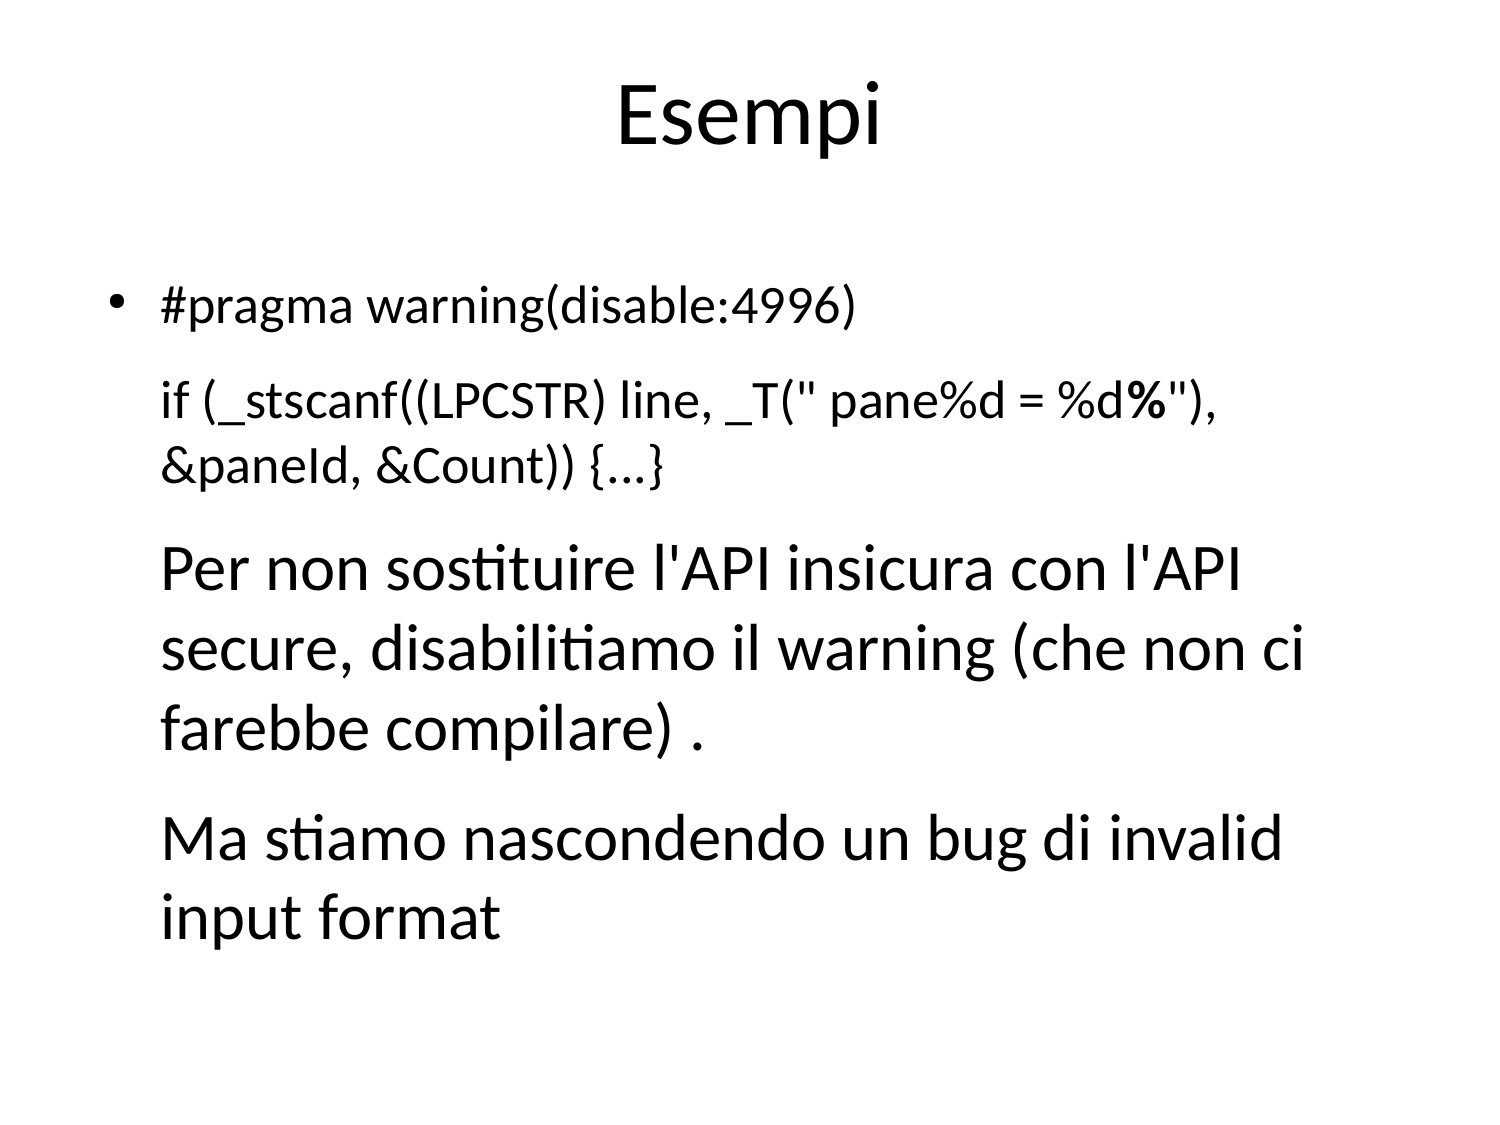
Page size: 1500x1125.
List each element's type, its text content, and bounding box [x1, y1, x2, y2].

list [75, 262, 1426, 1005]
title Esempi [75, 45, 1425, 233]
